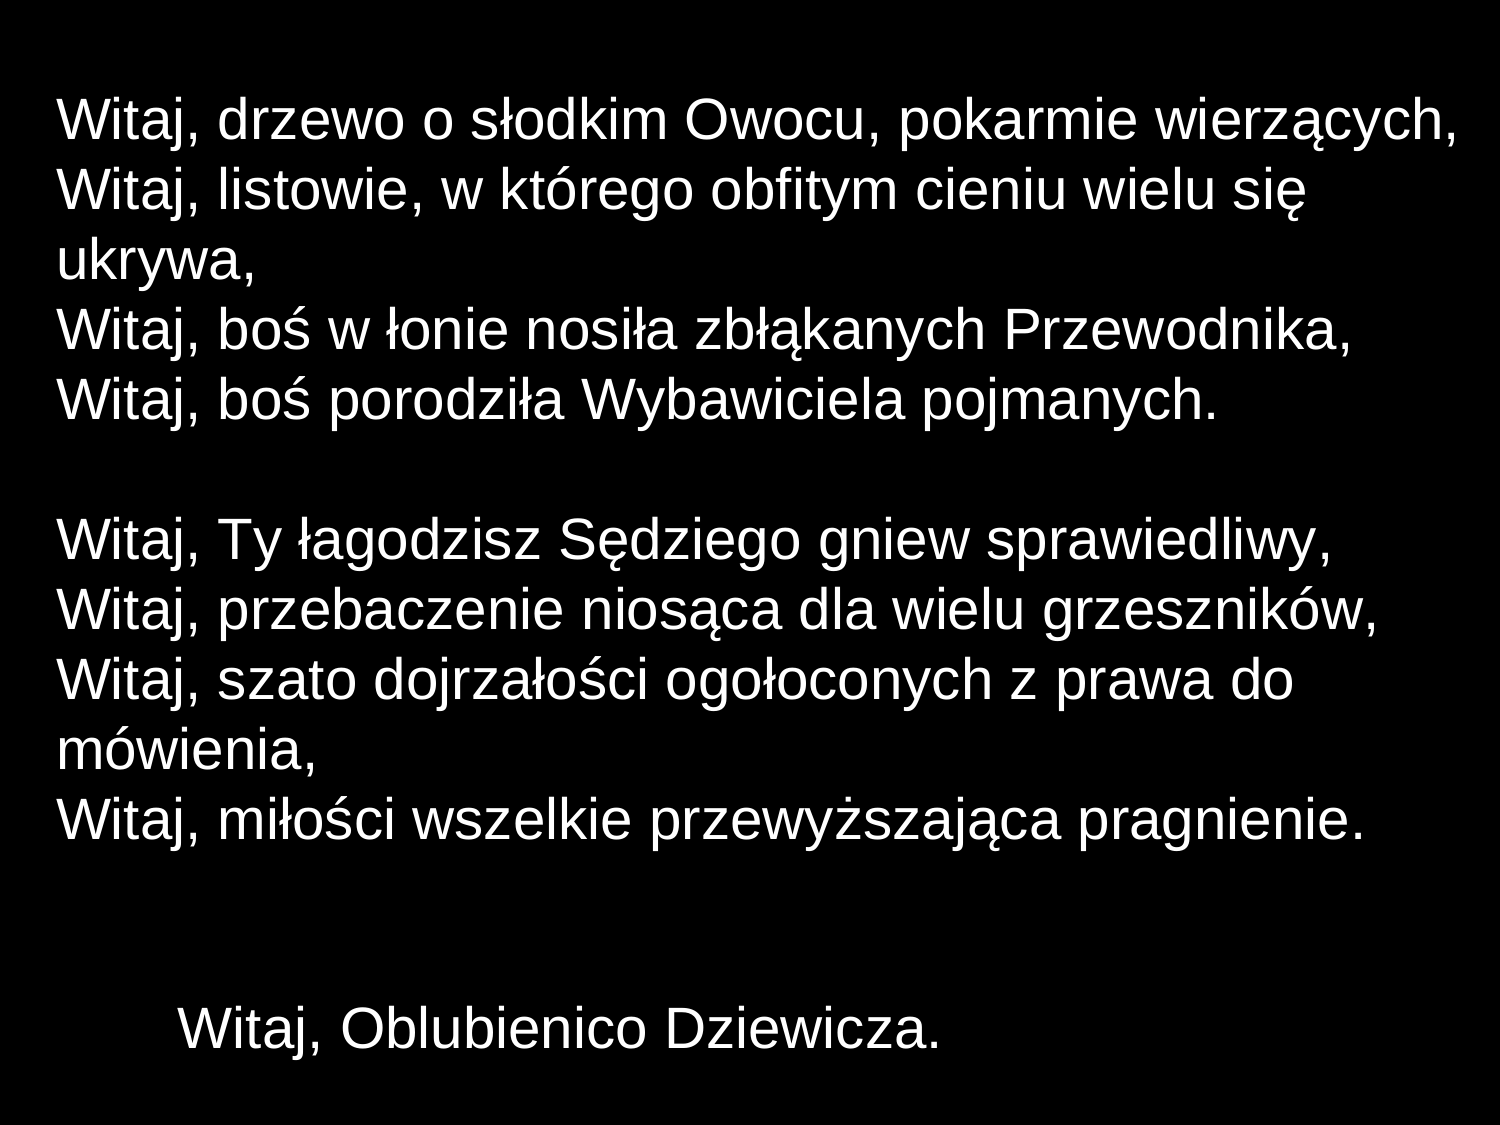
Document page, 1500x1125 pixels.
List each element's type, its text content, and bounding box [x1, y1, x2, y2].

text_box Witaj, drzewo o słodkim Owocu, pokarmie wierzących, Witaj, listowie, w którego obfitym cieniu wielu się ukrywa, Witaj, boś w łonie nosiła zbłąkanych Przewodnika, Witaj, boś porodziła Wybawiciela pojmanych. Witaj, Ty łagodzisz Sędziego gniew sprawiedliwy, Witaj, przebaczenie niosąca dla wielu grzeszników, Witaj, szato dojrzałości ogołoconych z prawa do mówienia, Witaj, miłości wszelkie przewyższająca pragnienie. Witaj, Oblubienico Dziewicza. [41, 73, 1489, 1069]
